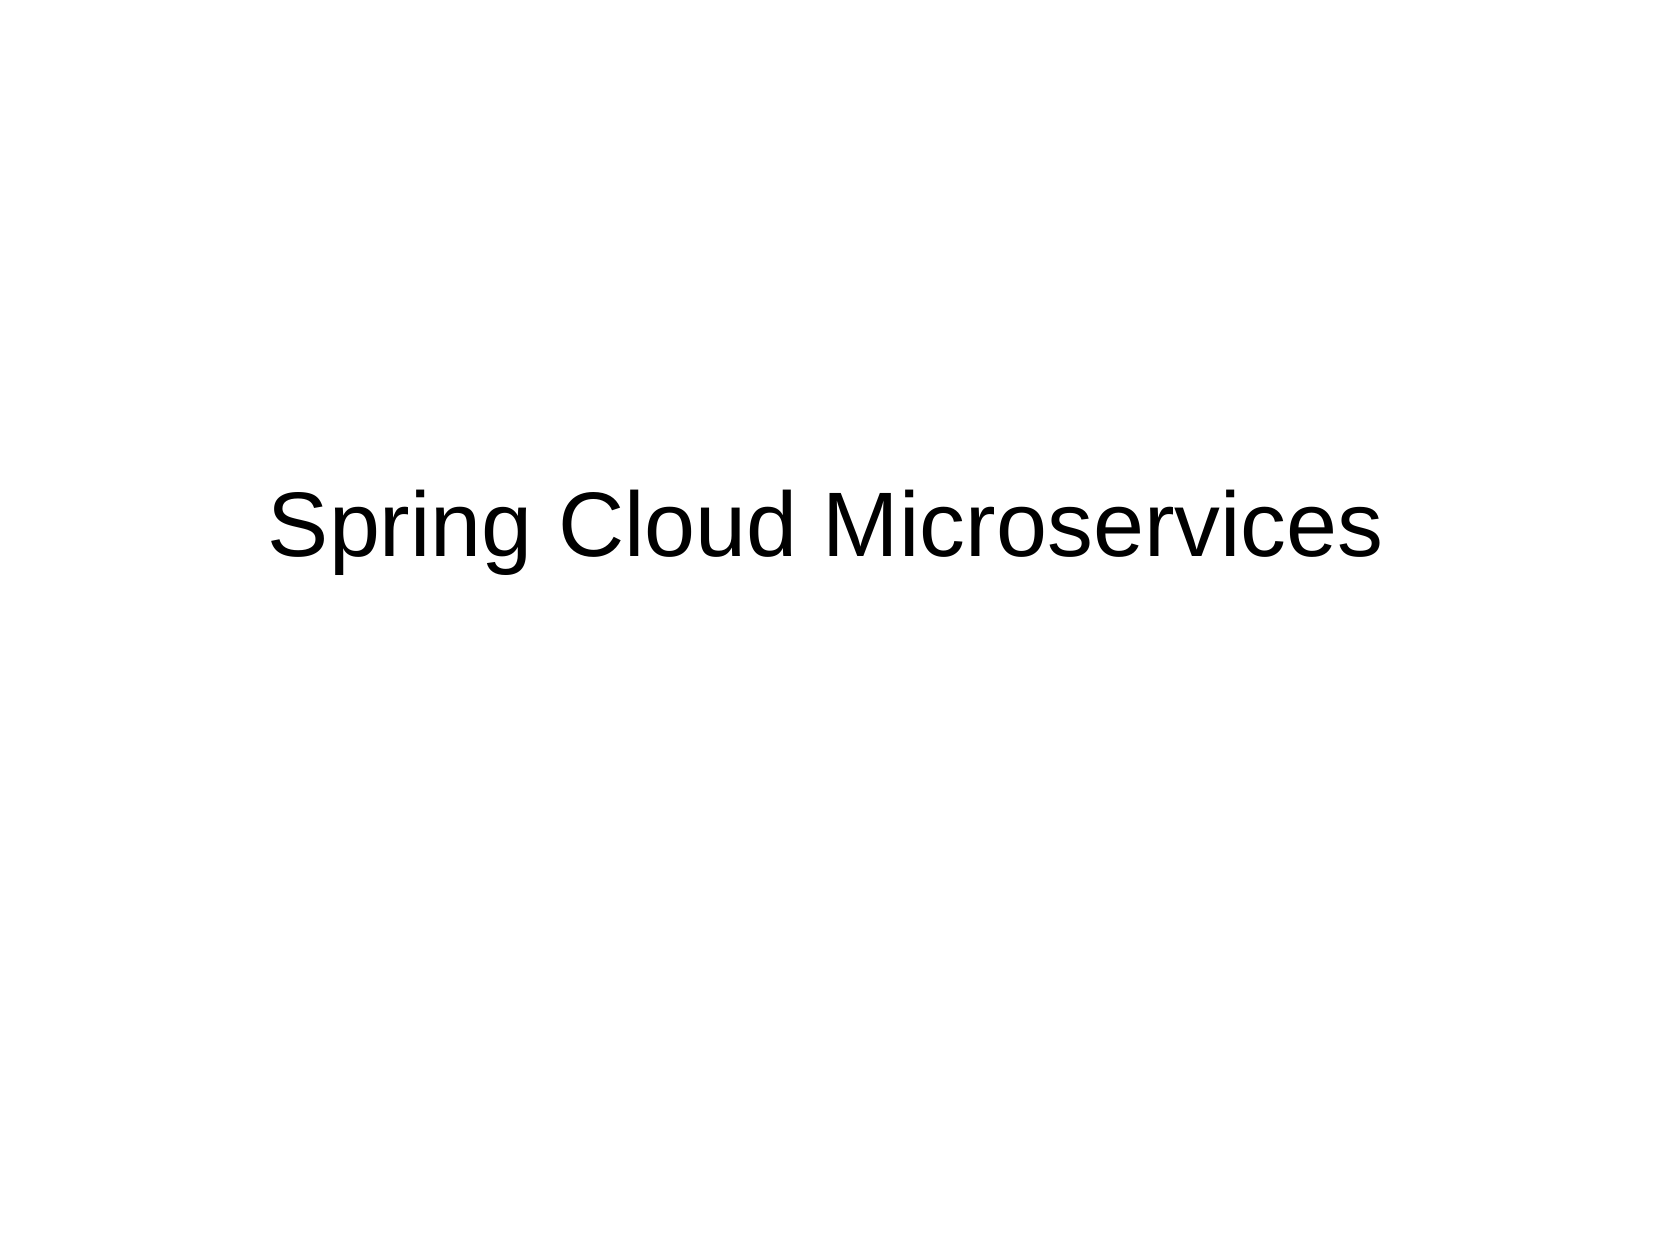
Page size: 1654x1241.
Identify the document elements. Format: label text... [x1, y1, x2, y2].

title Spring Cloud Microservices [82, 421, 1571, 629]
